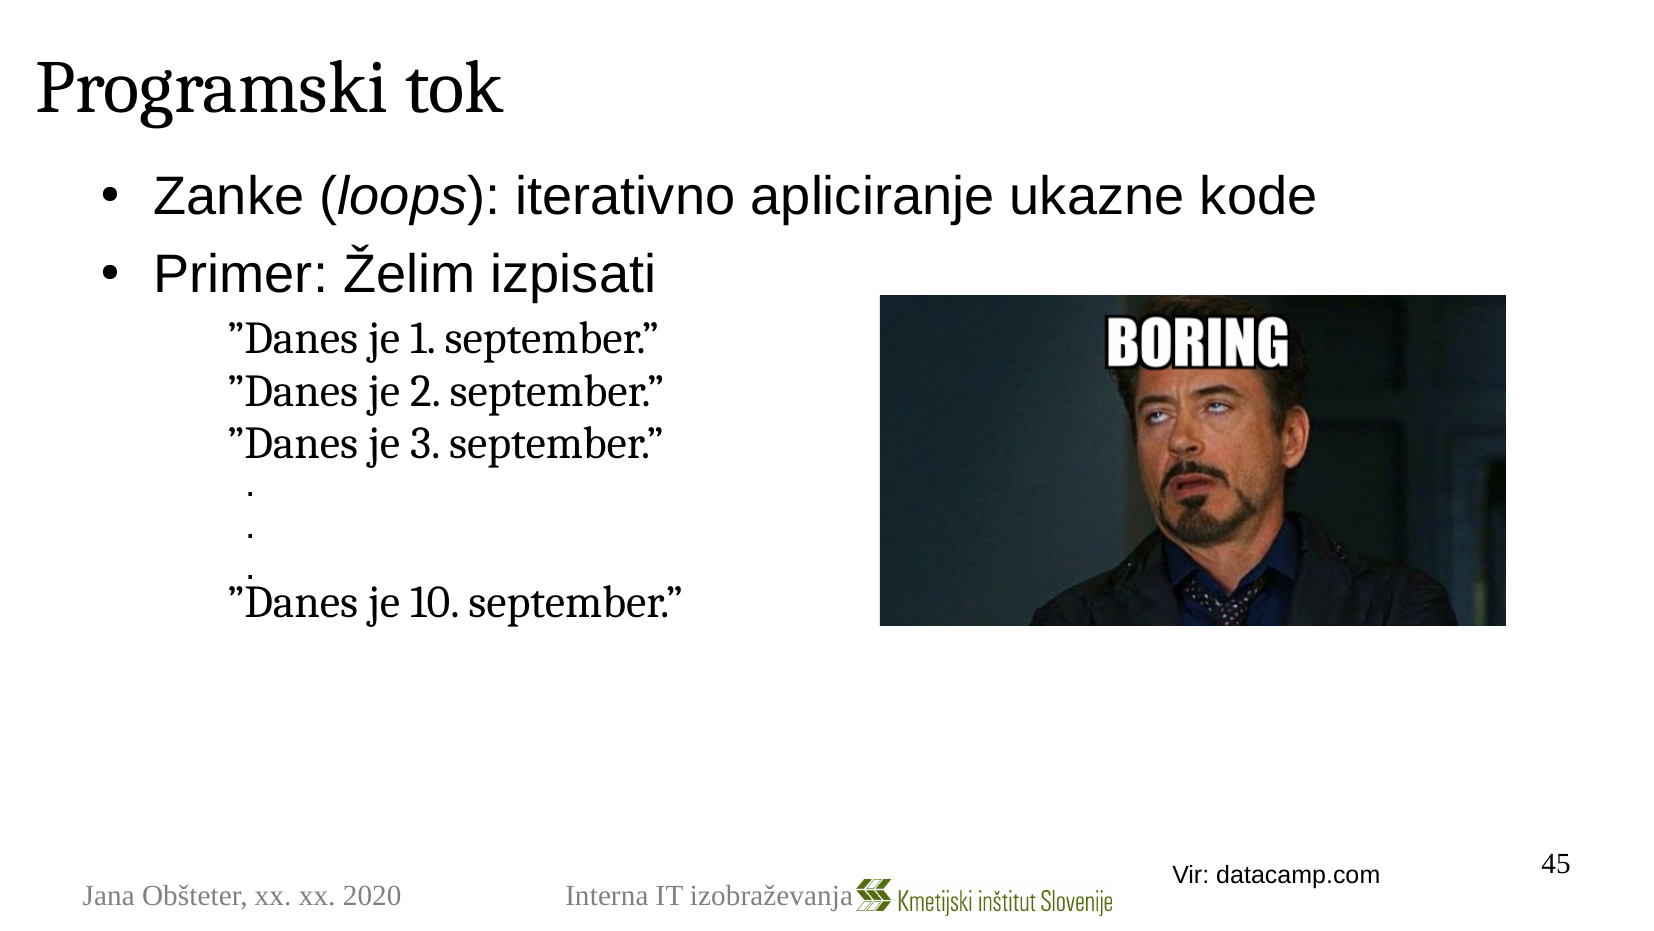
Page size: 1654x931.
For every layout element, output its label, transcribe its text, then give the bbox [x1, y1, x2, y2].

list Zanke (loops): iterativno apliciranje ukazne kode Primer: Želim izpisati ”Danes je 1. september.” ”Danes je 2. september.” ”Danes je 3. september.” ”Danes je 10. september.” [82, 165, 1642, 827]
title Programski tok [35, 21, 1524, 154]
text_box Vir: datacamp.com [1157, 853, 1430, 897]
picture [879, 295, 1506, 626]
picture [856, 879, 1112, 916]
text_box . . . [230, 454, 313, 596]
